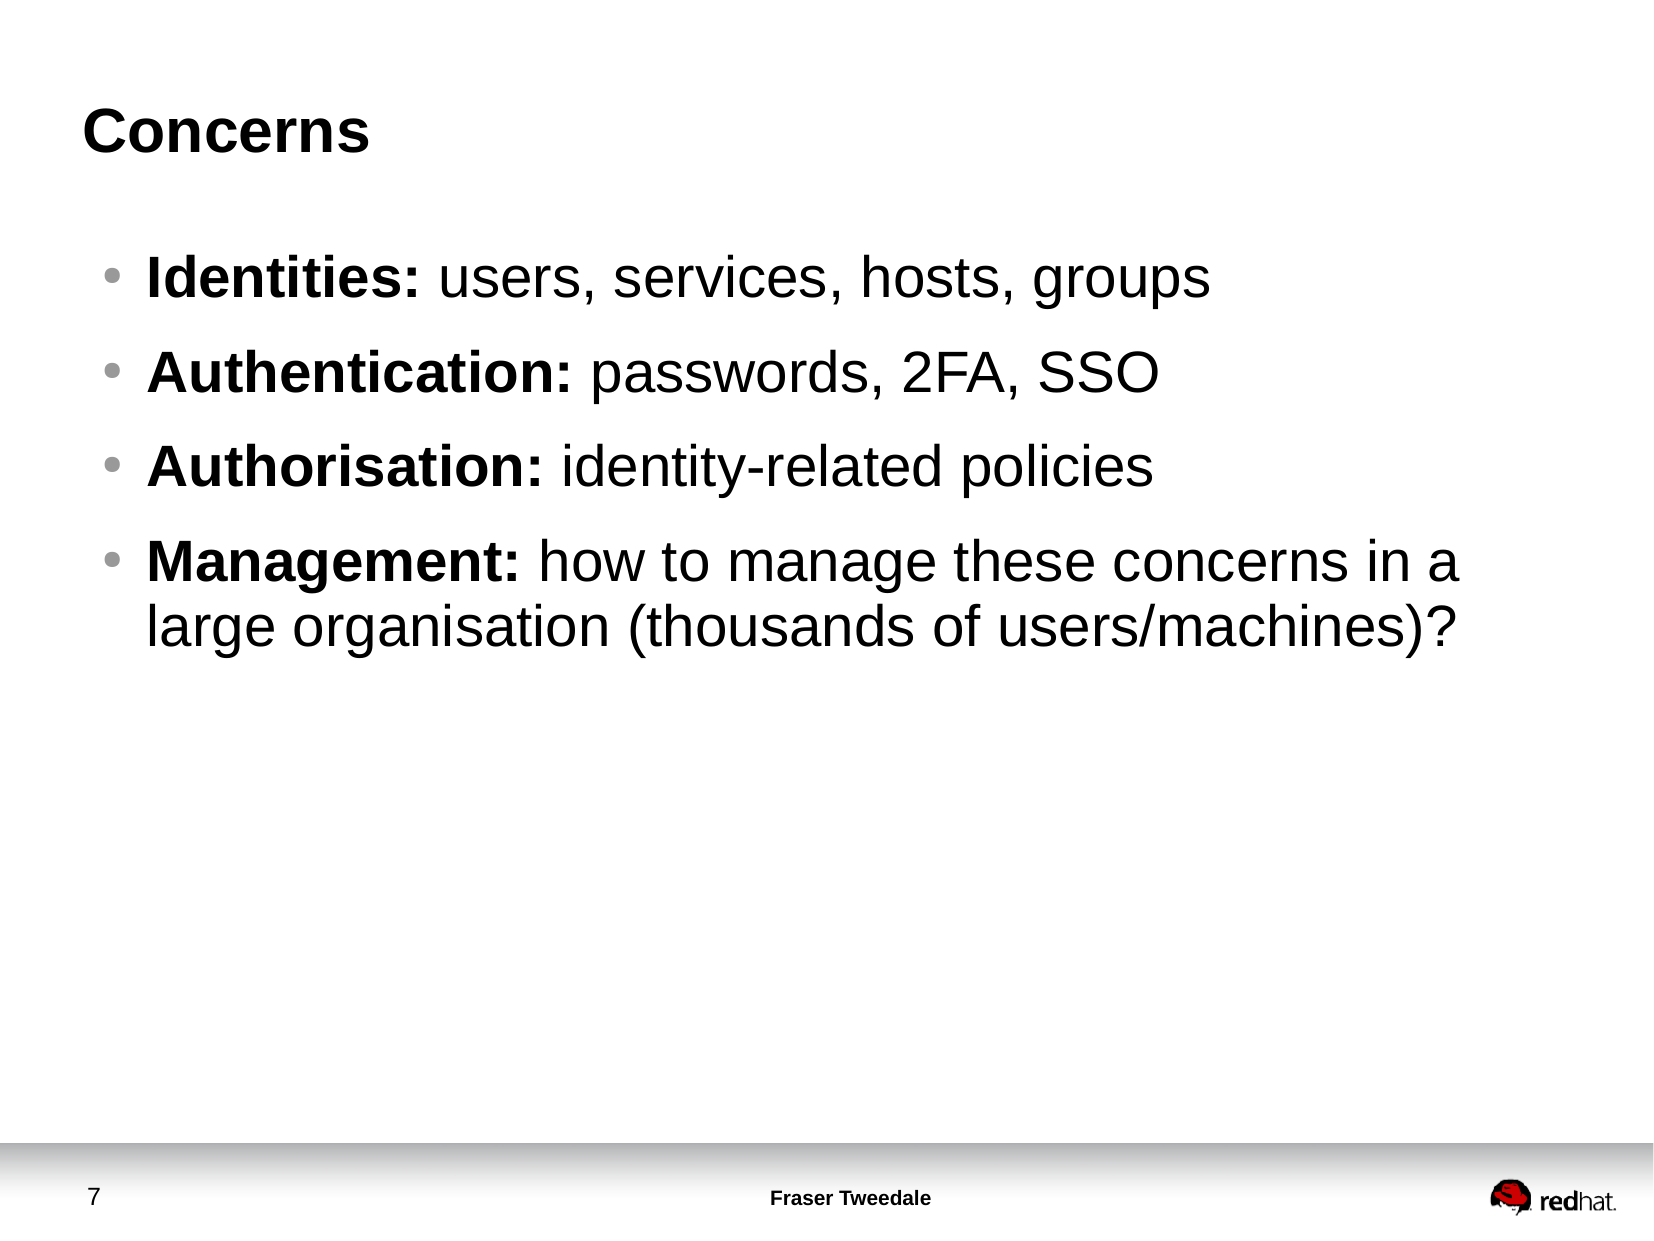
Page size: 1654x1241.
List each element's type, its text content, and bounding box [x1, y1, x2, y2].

title Concerns [82, 37, 1571, 226]
picture [0, 1143, 1654, 1241]
list Identities: users, services, hosts, groups Authentication: passwords, 2FA, SSO Authorisation: identity-related policies Management: how to manage these concerns in a large organisation (thousands of users/machines)? [86, 244, 1576, 1039]
